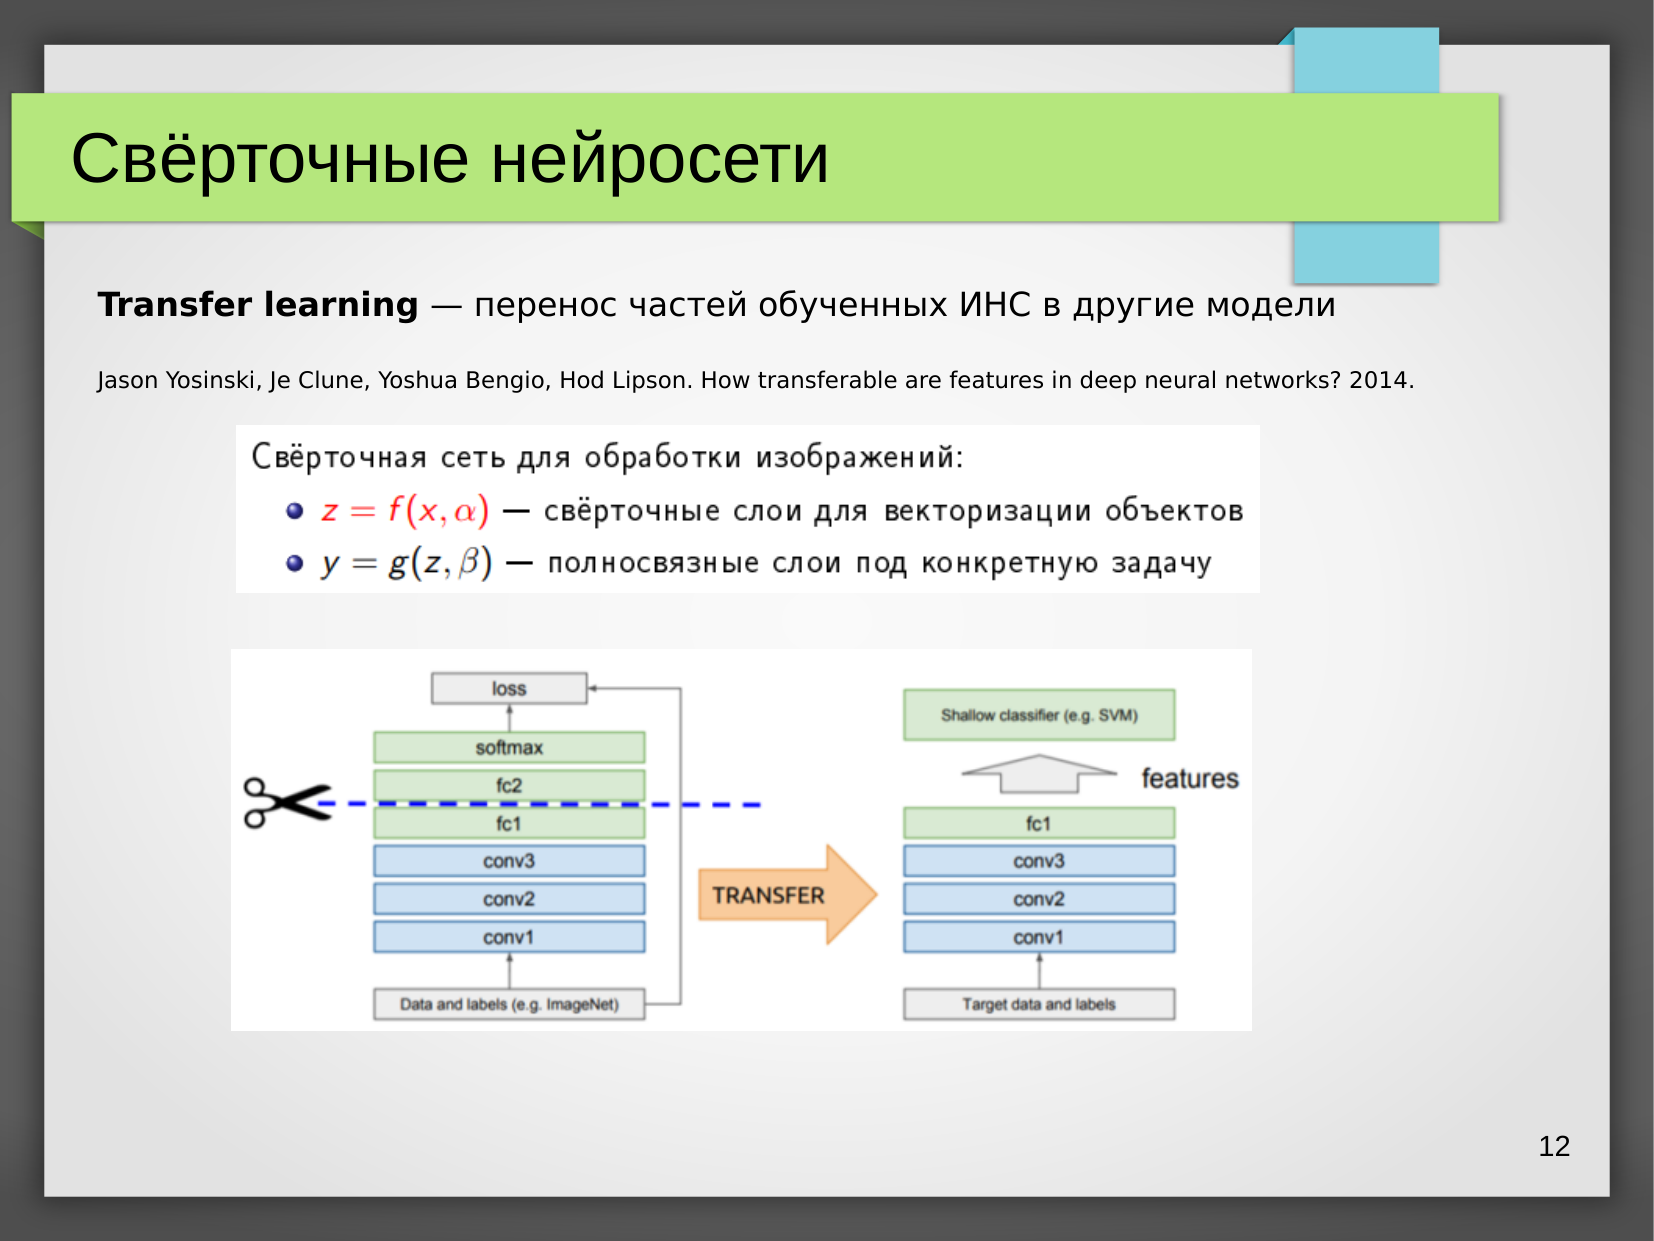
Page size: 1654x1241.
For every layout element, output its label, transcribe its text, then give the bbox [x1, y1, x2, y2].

picture [0, 0, 1654, 1241]
title Свёрточные нейросети [70, 118, 1205, 199]
text_box Transfer learning — перенос частей обученных ИНС в другие модели Jason Yosinski, Je Clune, Yoshua Bengio, Hod Lipson. How transferable are features in deep neural networks? 2014. [82, 277, 1595, 402]
